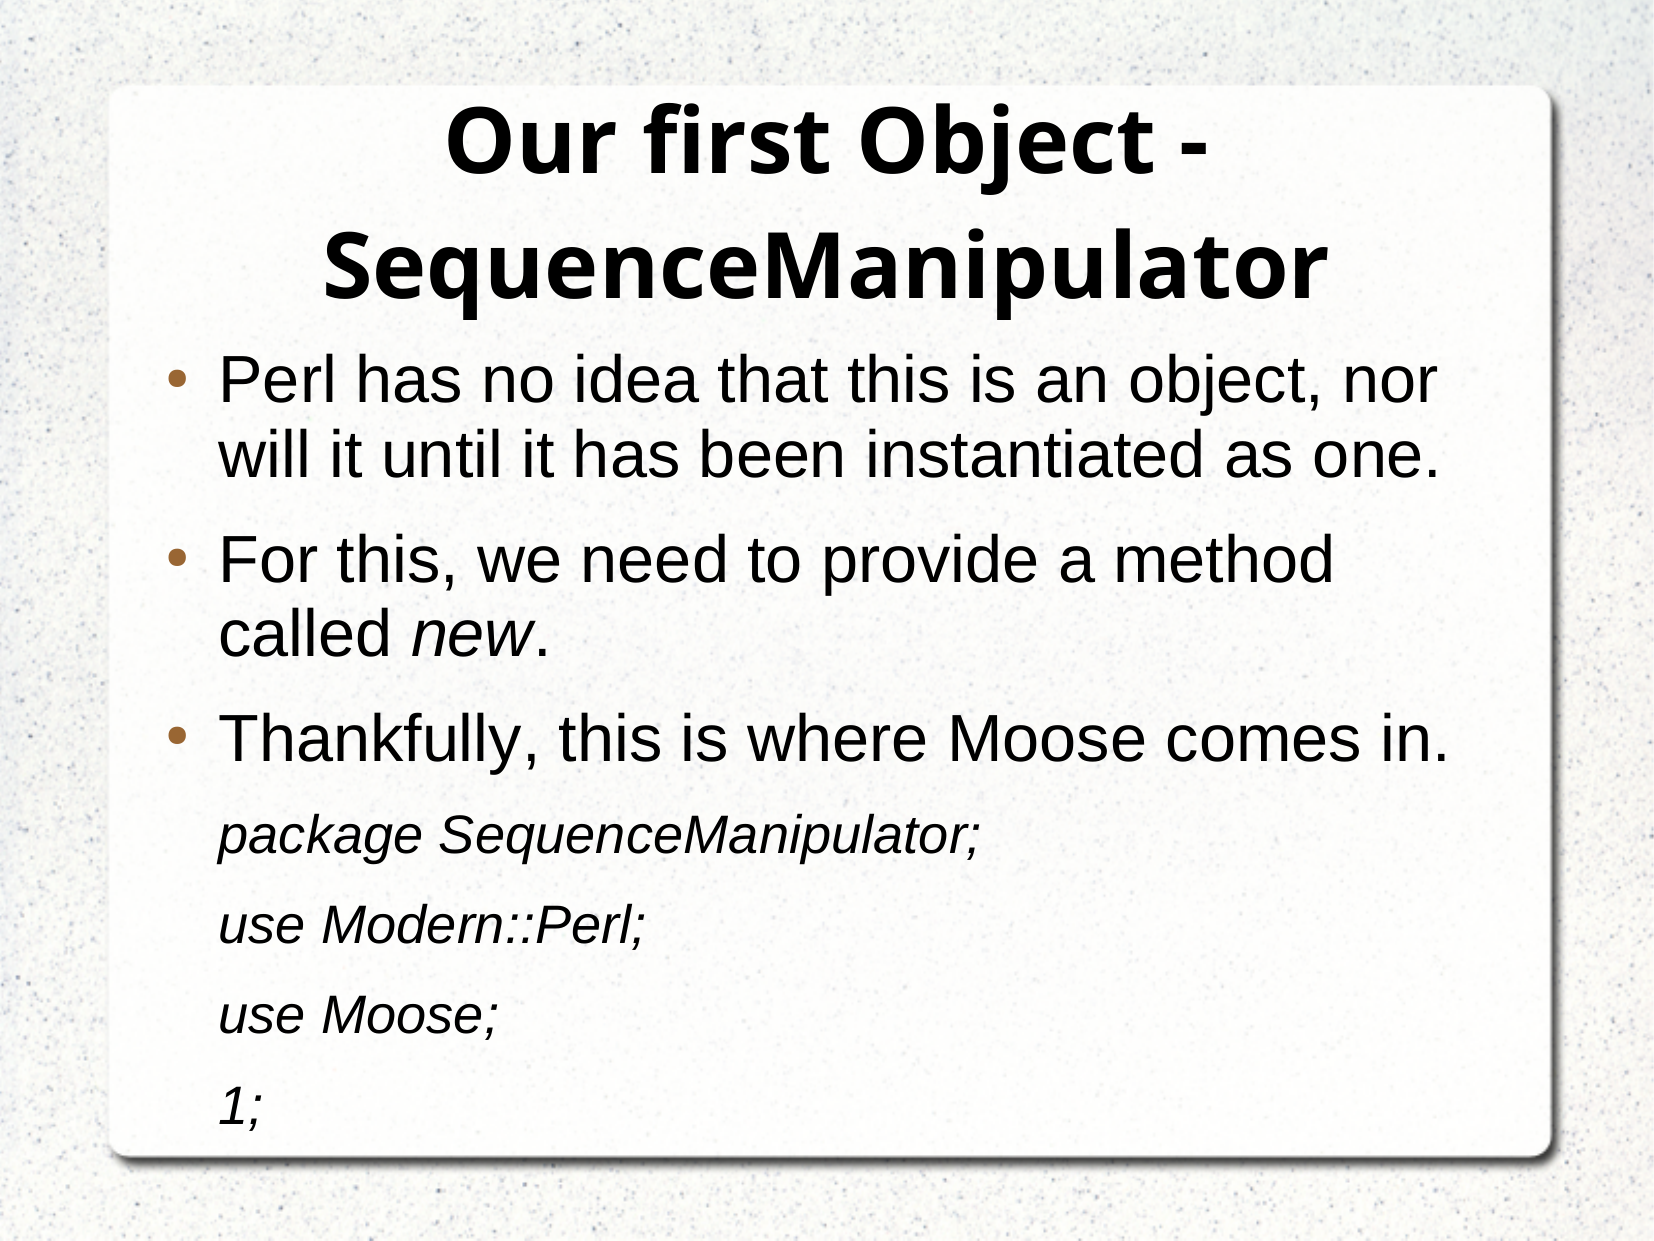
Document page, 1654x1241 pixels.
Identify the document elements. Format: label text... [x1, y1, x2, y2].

picture [0, 0, 1654, 1241]
title Our first Object - SequenceManipulator [118, 88, 1536, 312]
list Perl has no idea that this is an object, nor will it until it has been instantiated as one. For this, we need to provide a method called new. Thankfully, this is where Moose comes in. package SequenceManipulator; use Modern::Perl; use Moose; 1; [147, 342, 1506, 1135]
